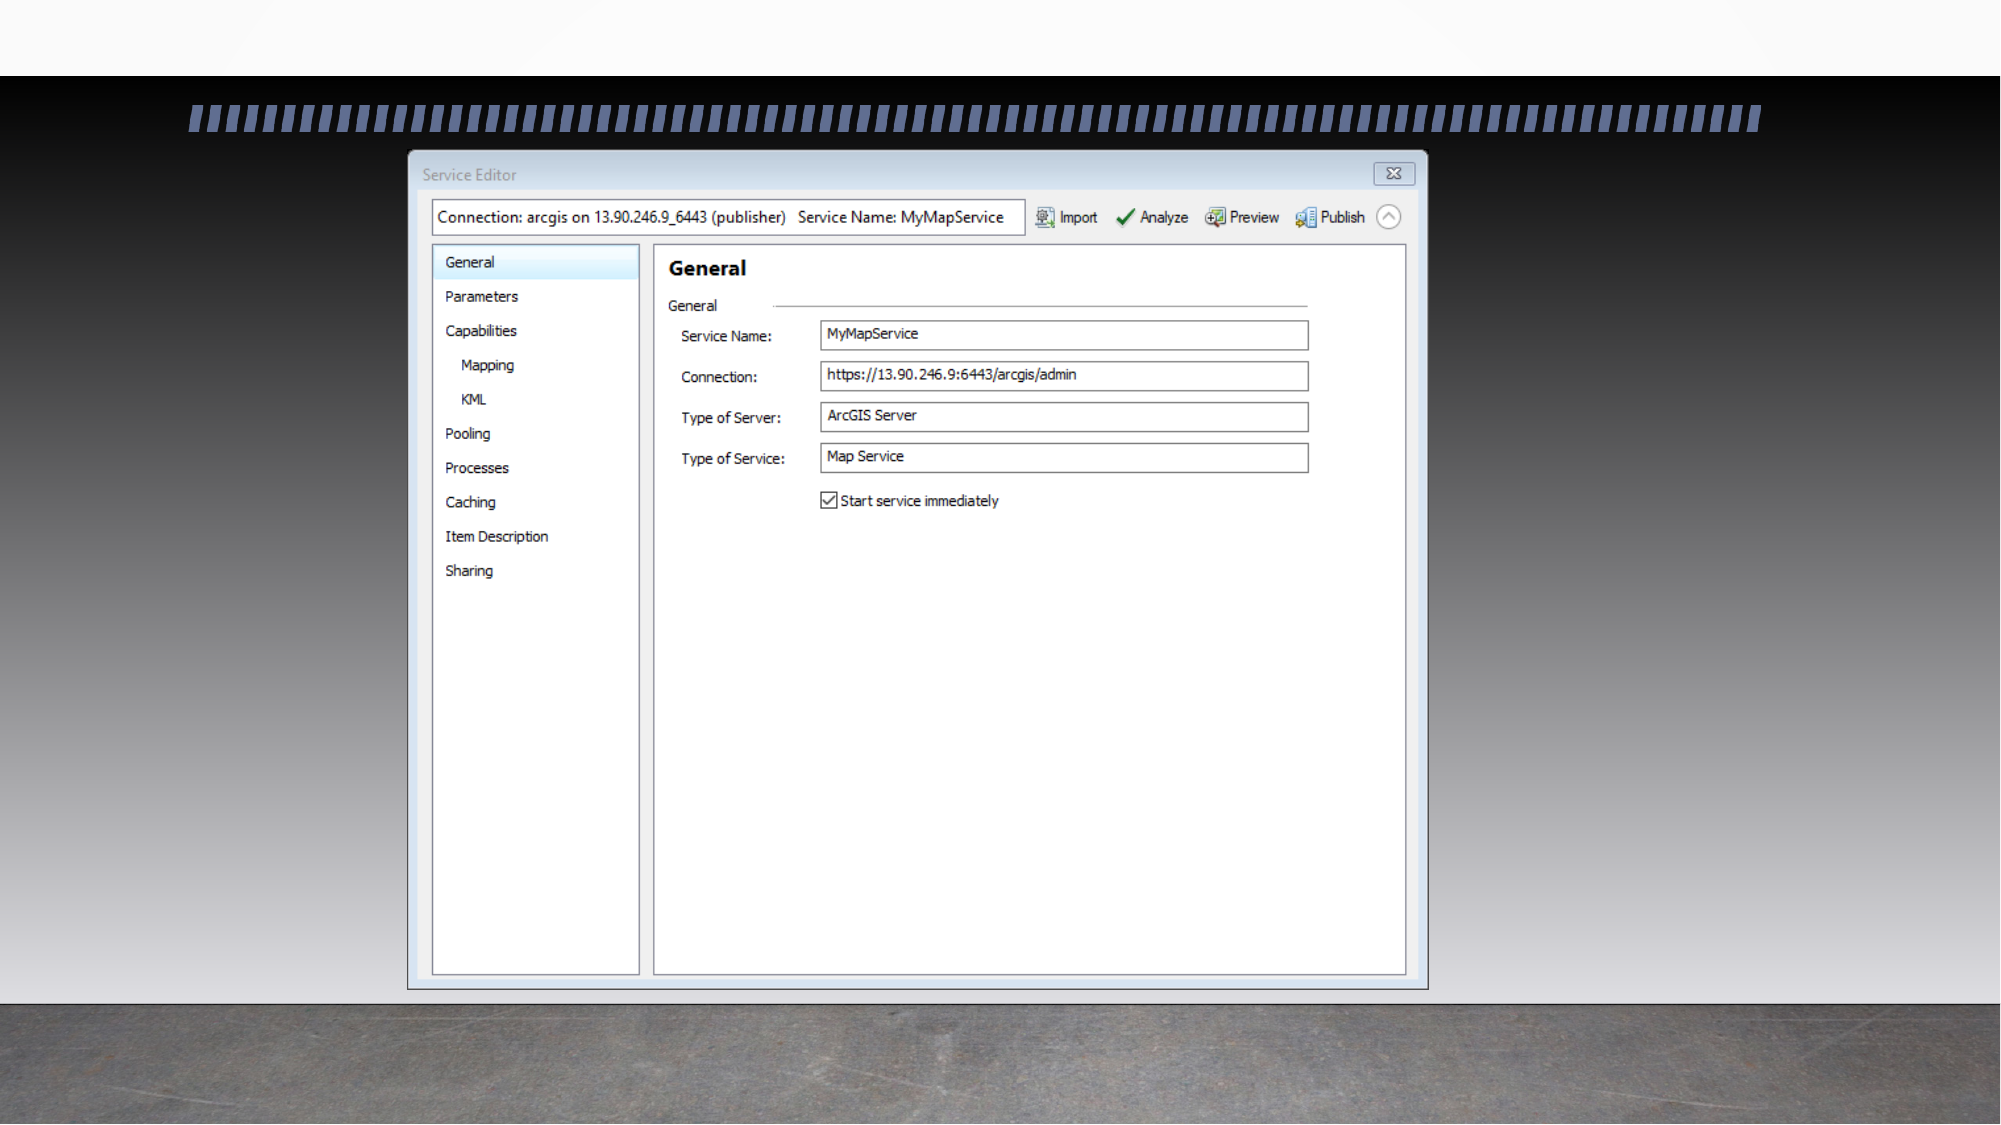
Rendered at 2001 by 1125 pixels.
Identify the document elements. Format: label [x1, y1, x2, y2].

picture [407, 149, 1429, 990]
